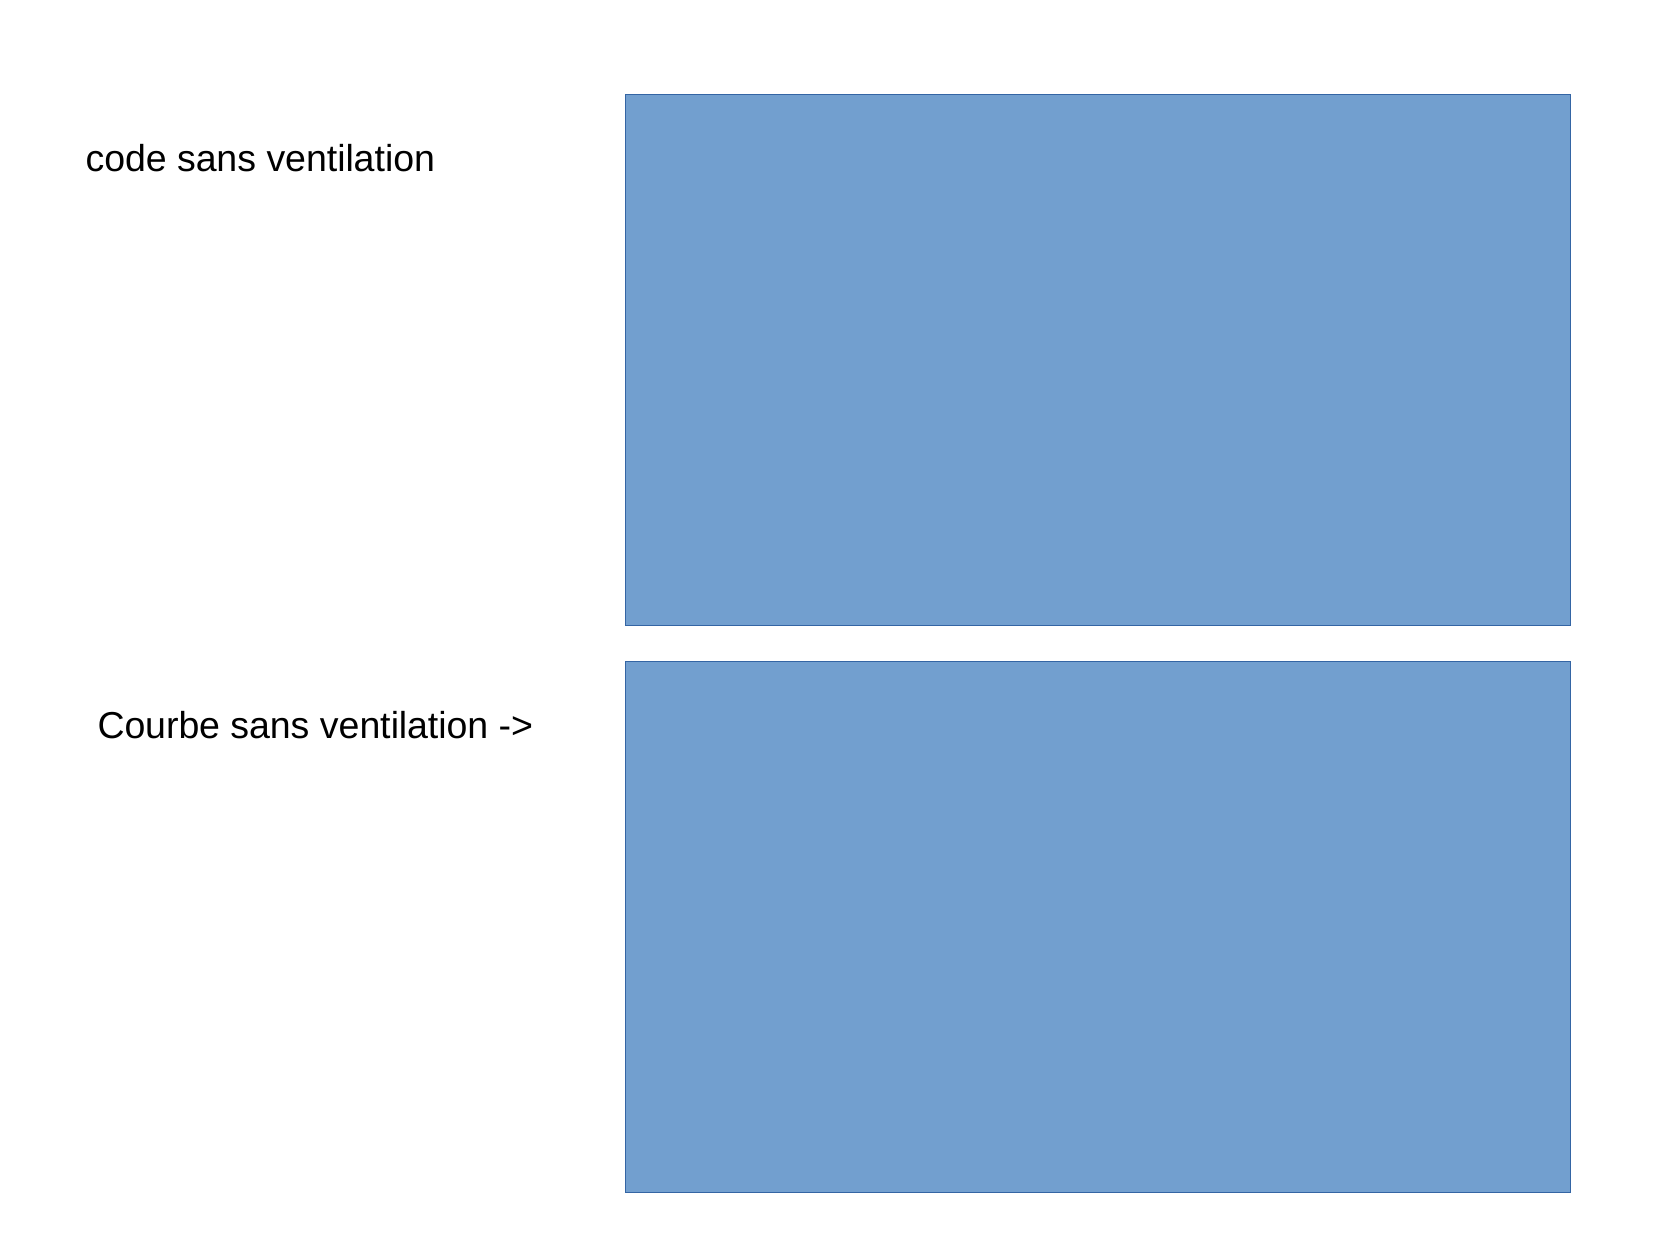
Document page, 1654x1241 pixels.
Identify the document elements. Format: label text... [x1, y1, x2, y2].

text_box code sans ventilation [70, 129, 625, 187]
text_box Courbe sans ventilation -> [82, 696, 625, 796]
text_box [625, 94, 1571, 626]
text_box [625, 661, 1571, 1193]
